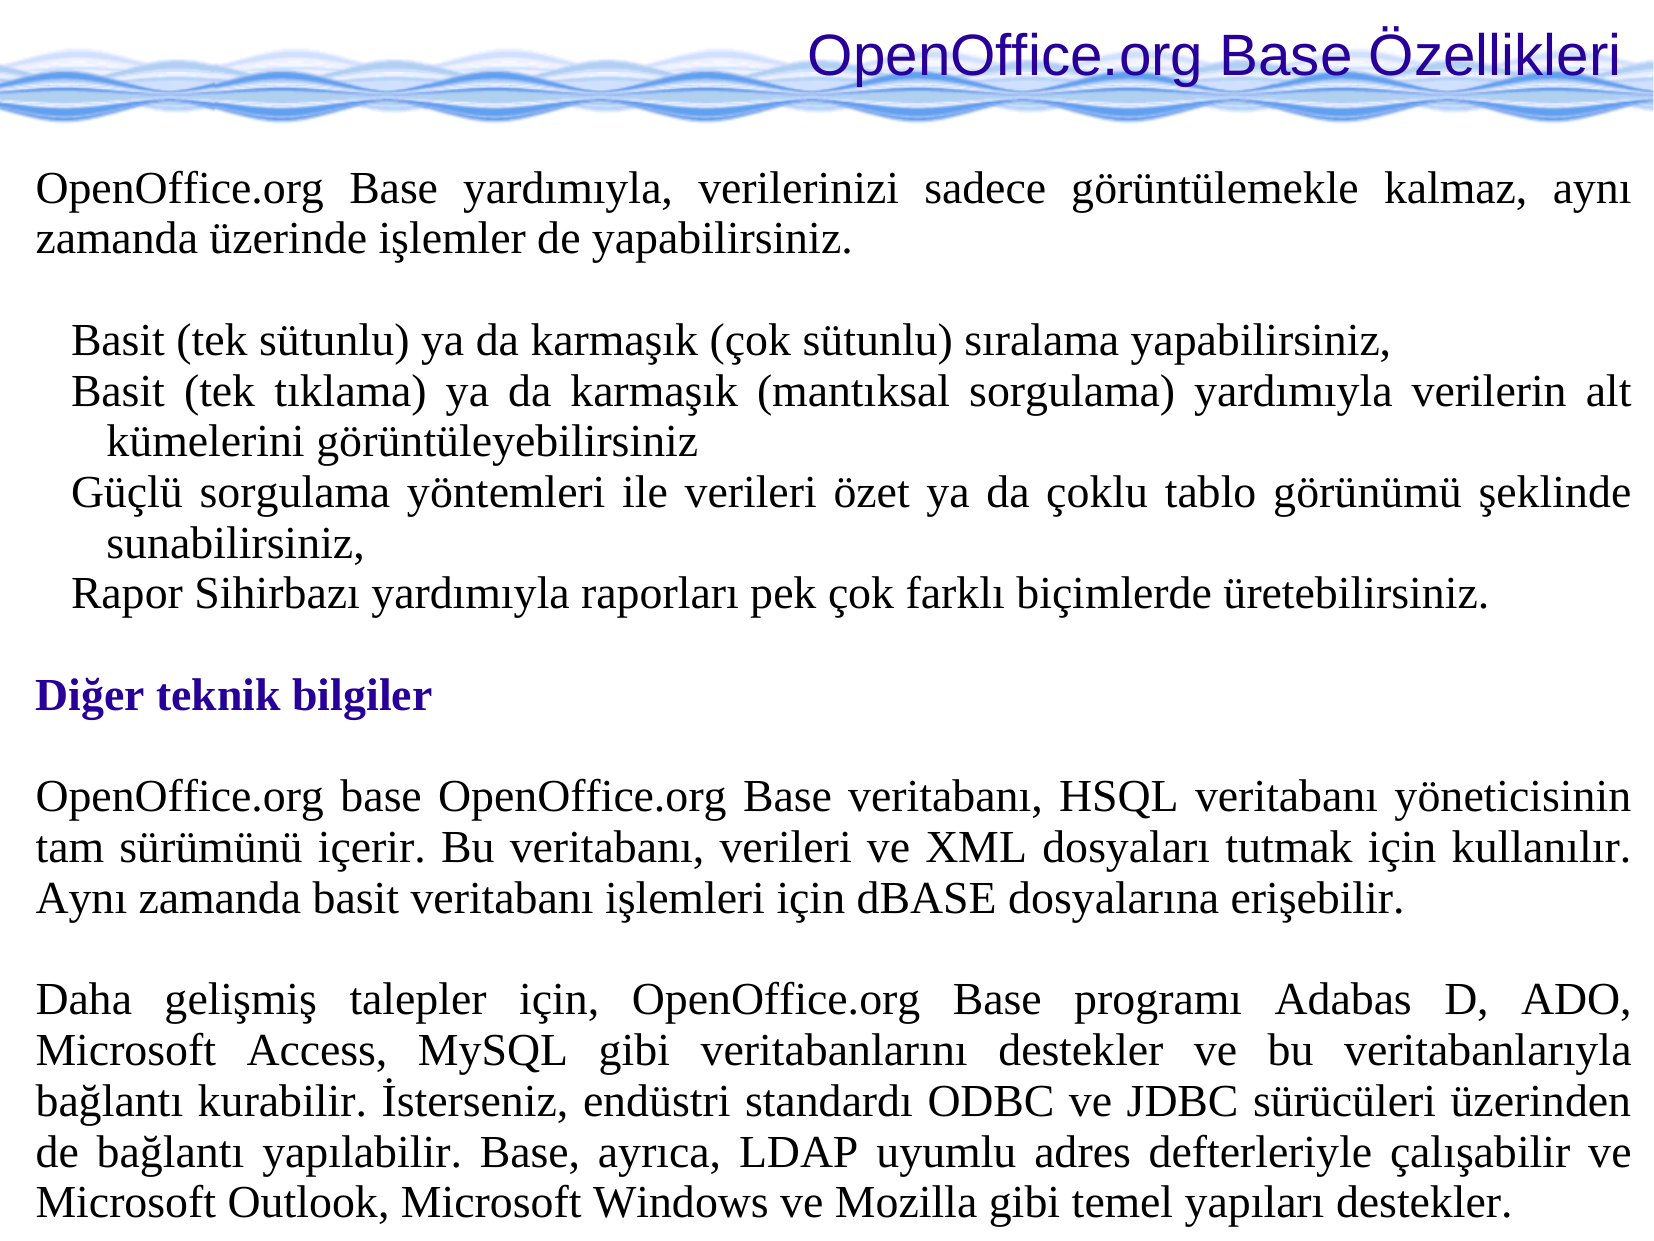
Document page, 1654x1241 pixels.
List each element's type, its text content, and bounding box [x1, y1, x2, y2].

text_box OpenOffice.org Base Özellikleri [590, 15, 1654, 96]
picture [0, 41, 1654, 129]
text_box OpenOffice.org Base yardımıyla, verilerinizi sadece görüntülemekle kalmaz, aynı zamanda üzerinde işlemler de yapabilirsiniz. Basit (tek sütunlu) ya da karmaşık (çok sütunlu) sıralama yapabilirsiniz, Basit (tek tıklama) ya da karmaşık (mantıksal sorgulama) yardımıyla verilerin alt kümelerini görüntüleyebilirsiniz Güçlü sorgulama yöntemleri ile verileri özet ya da çoklu tablo görünümü şeklinde sunabilirsiniz, Rapor Sihirbazı yardımıyla raporları pek çok farklı biçimlerde üretebilirsiniz. Diğer teknik bilgiler OpenOffice.org base OpenOffice.org Base veritabanı, HSQL veritabanı yöneticisinin tam sürümünü içerir. Bu veritabanı, verileri ve XML dosyaları tutmak için kullanılır. Aynı zamanda basit veritabanı işlemleri için dBASE dosyalarına erişebilir. Daha gelişmiş talepler için, OpenOffice.org Base programı Adabas D, ADO, Microsoft Access, MySQL gibi veritabanlarını destekler ve bu veritabanlarıyla bağlantı kurabilir. İsterseniz, endüstri standardı ODBC ve JDBC sürücüleri üzerinden de bağlantı yapılabilir. Base, ayrıca, LDAP uyumlu adres defterleriyle çalışabilir ve Microsoft Outlook, Microsoft Windows ve Mozilla gibi temel yapıları destekler. [20, 155, 1648, 1241]
